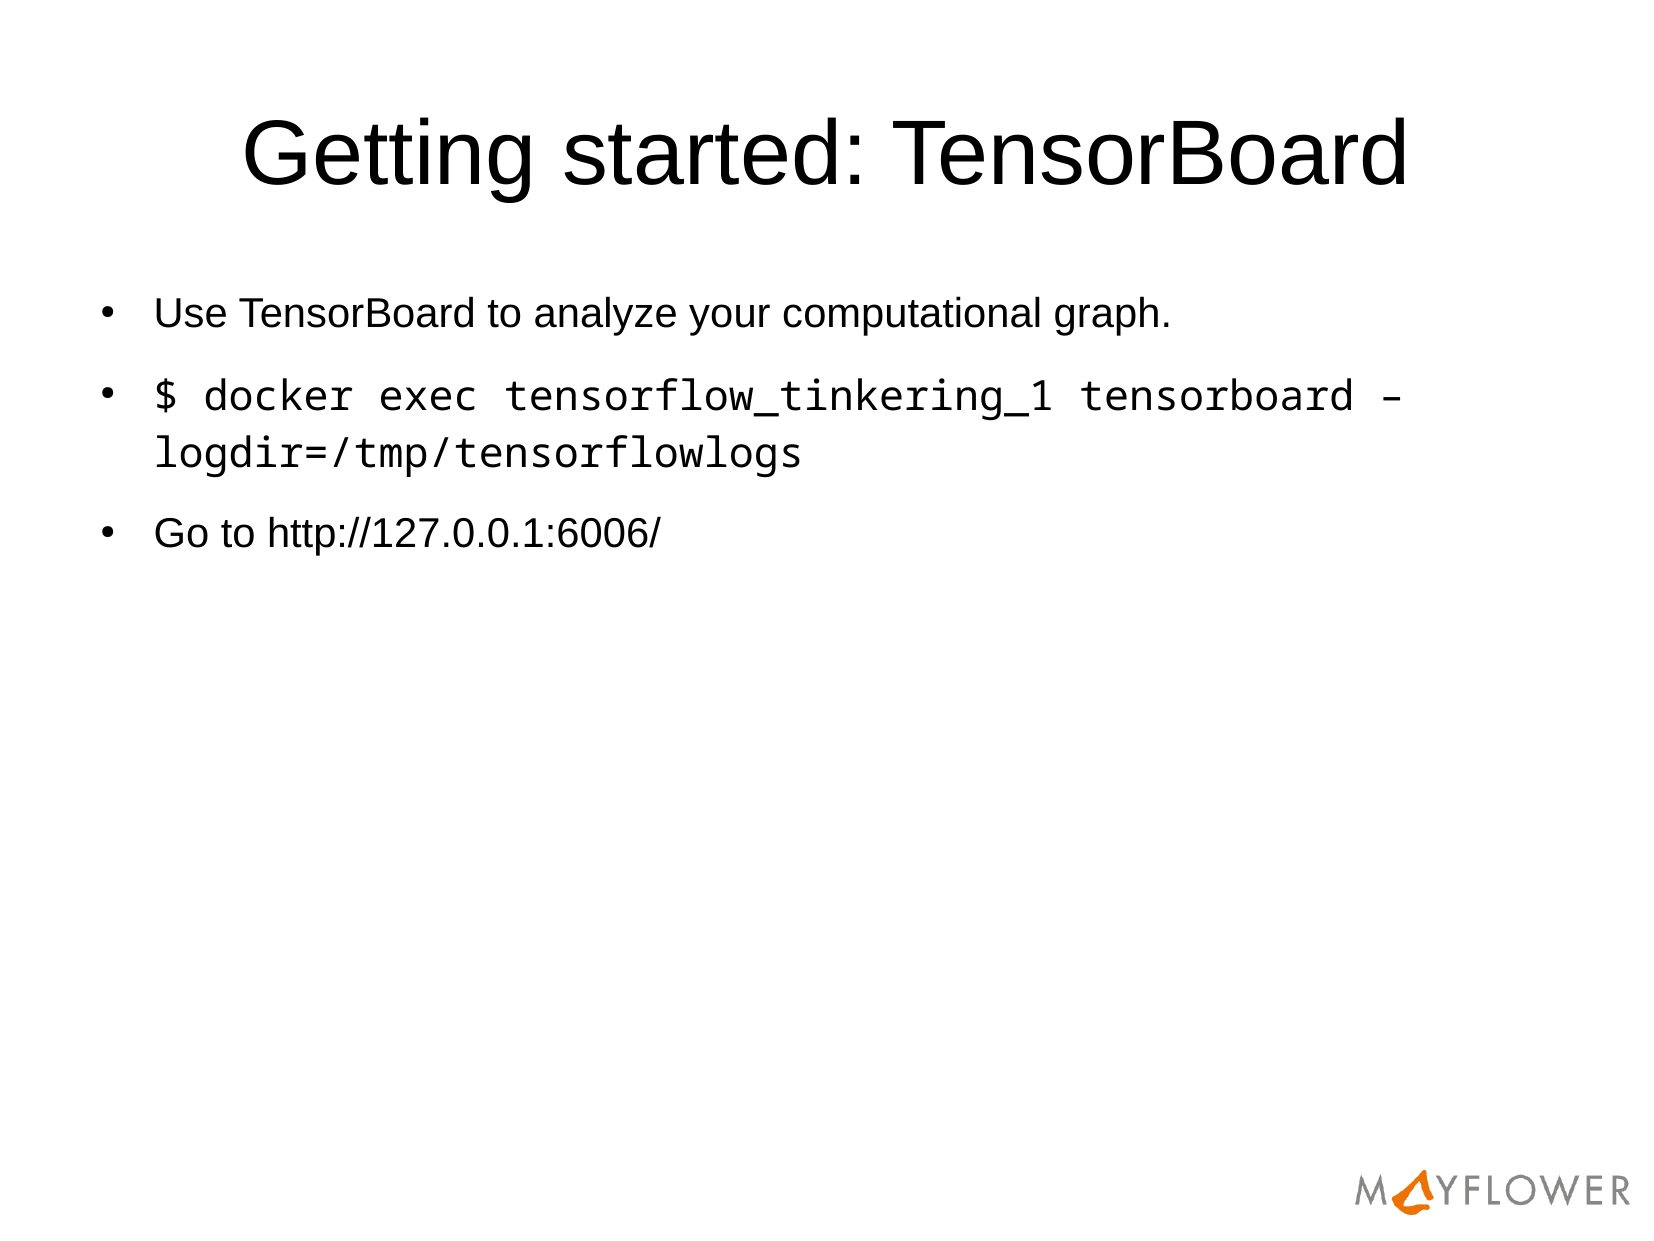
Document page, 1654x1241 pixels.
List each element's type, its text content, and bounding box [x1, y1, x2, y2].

picture [1355, 1169, 1630, 1215]
title Getting started: TensorBoard [82, 49, 1571, 257]
list Use TensorBoard to analyze your computational graph. $ docker exec tensorflow_tinkering_1 tensorboard –logdir=/tmp/tensorflowlogs Go to http://127.0.0.1:6006/ [82, 290, 1571, 1010]
